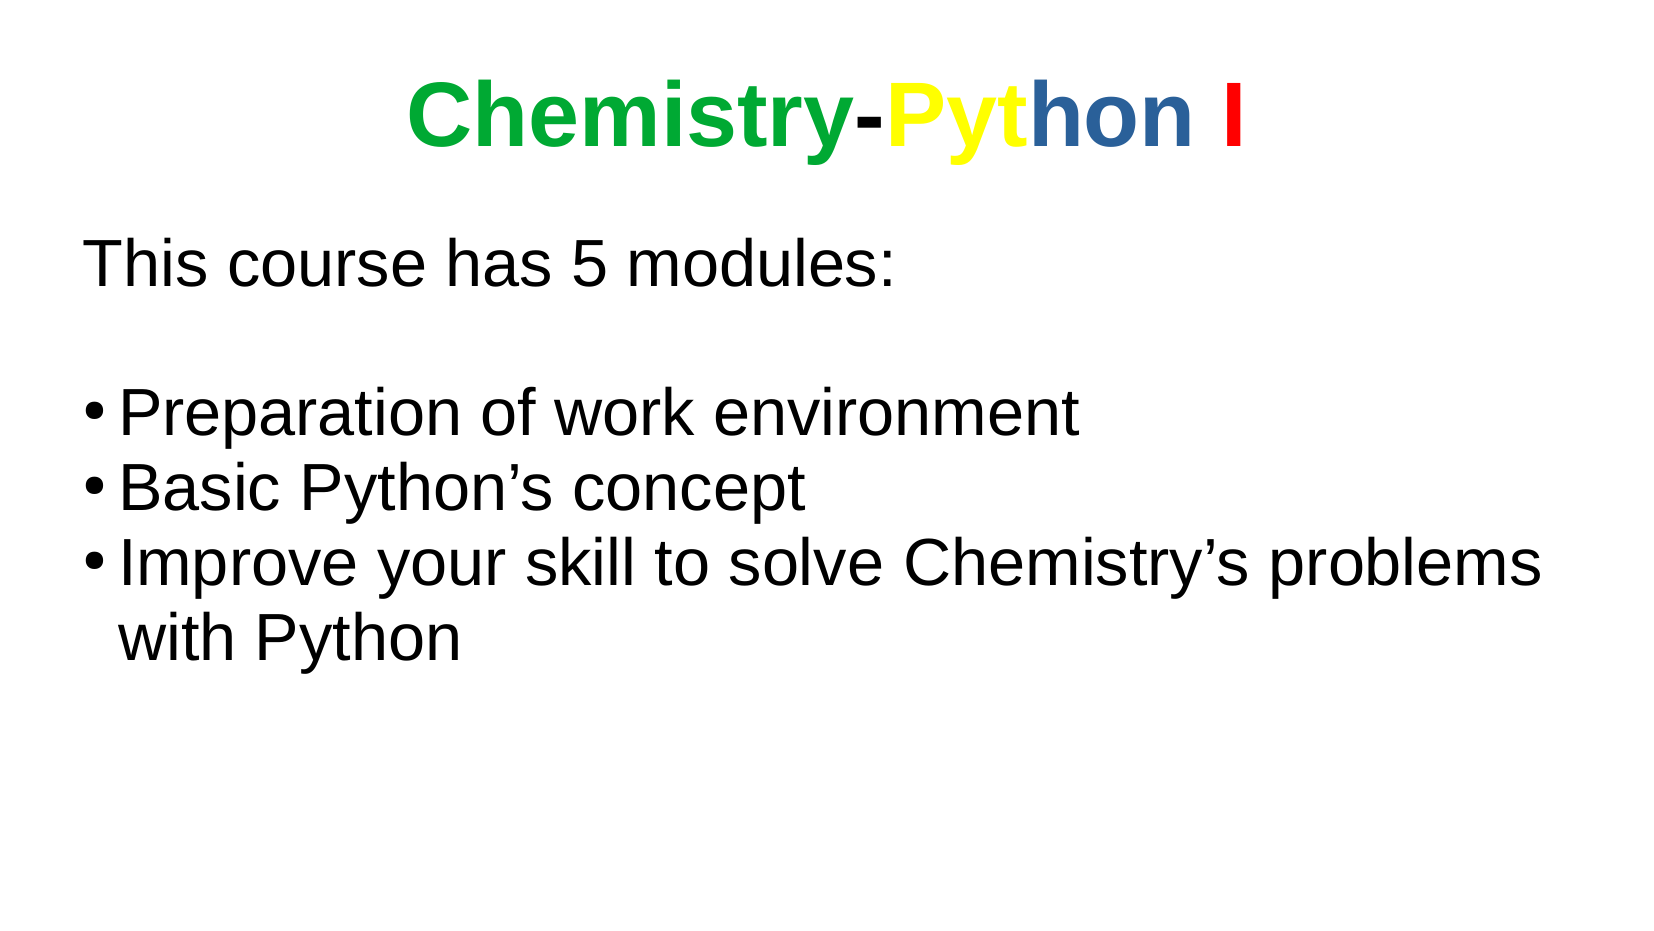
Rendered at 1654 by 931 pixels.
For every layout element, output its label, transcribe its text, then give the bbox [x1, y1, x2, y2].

subtitle This course has 5 modules: Preparation of work environment Basic Python’s concept Improve your skill to solve Chemistry’s problems with Python [82, 217, 1571, 758]
title Chemistry-Python I [82, 37, 1571, 193]
